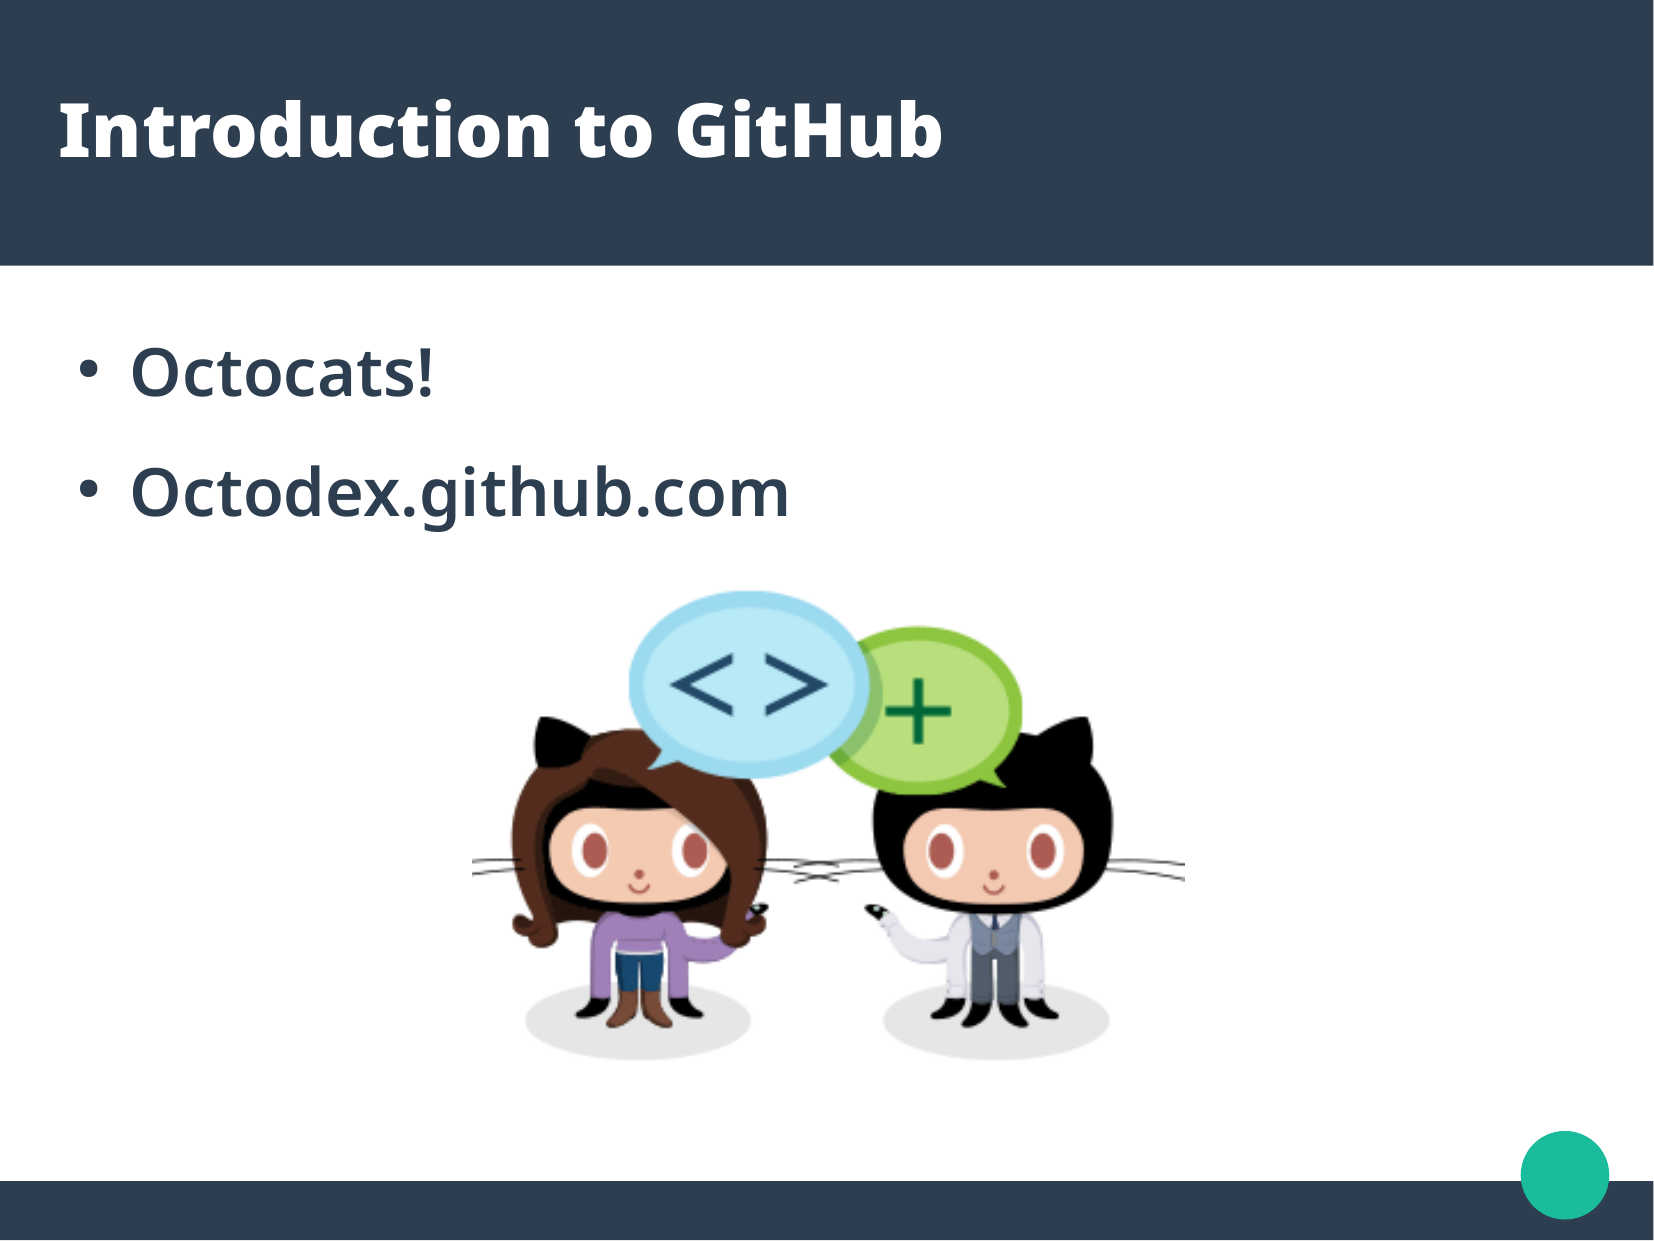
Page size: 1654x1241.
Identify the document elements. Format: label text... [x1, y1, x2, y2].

picture [472, 539, 1185, 1111]
title Introduction to GitHub [59, 49, 1595, 207]
list Octocats! Octodex.github.com [59, 324, 1595, 1152]
